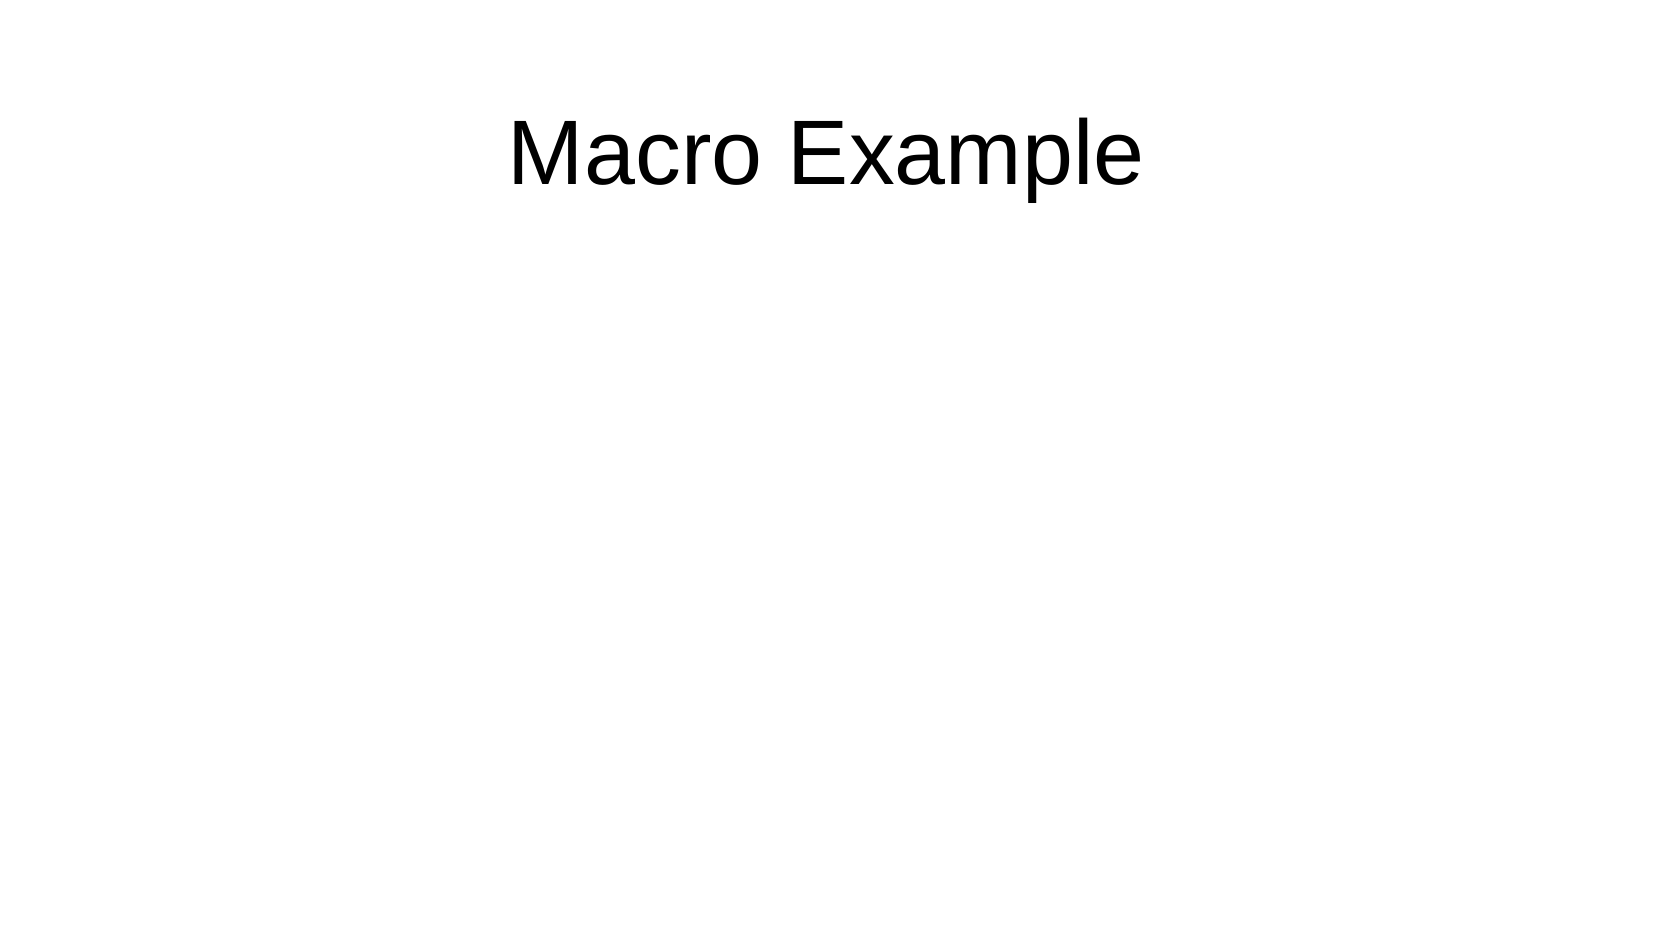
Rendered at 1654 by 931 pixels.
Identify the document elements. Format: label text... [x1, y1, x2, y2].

title Macro Example [82, 49, 1571, 257]
